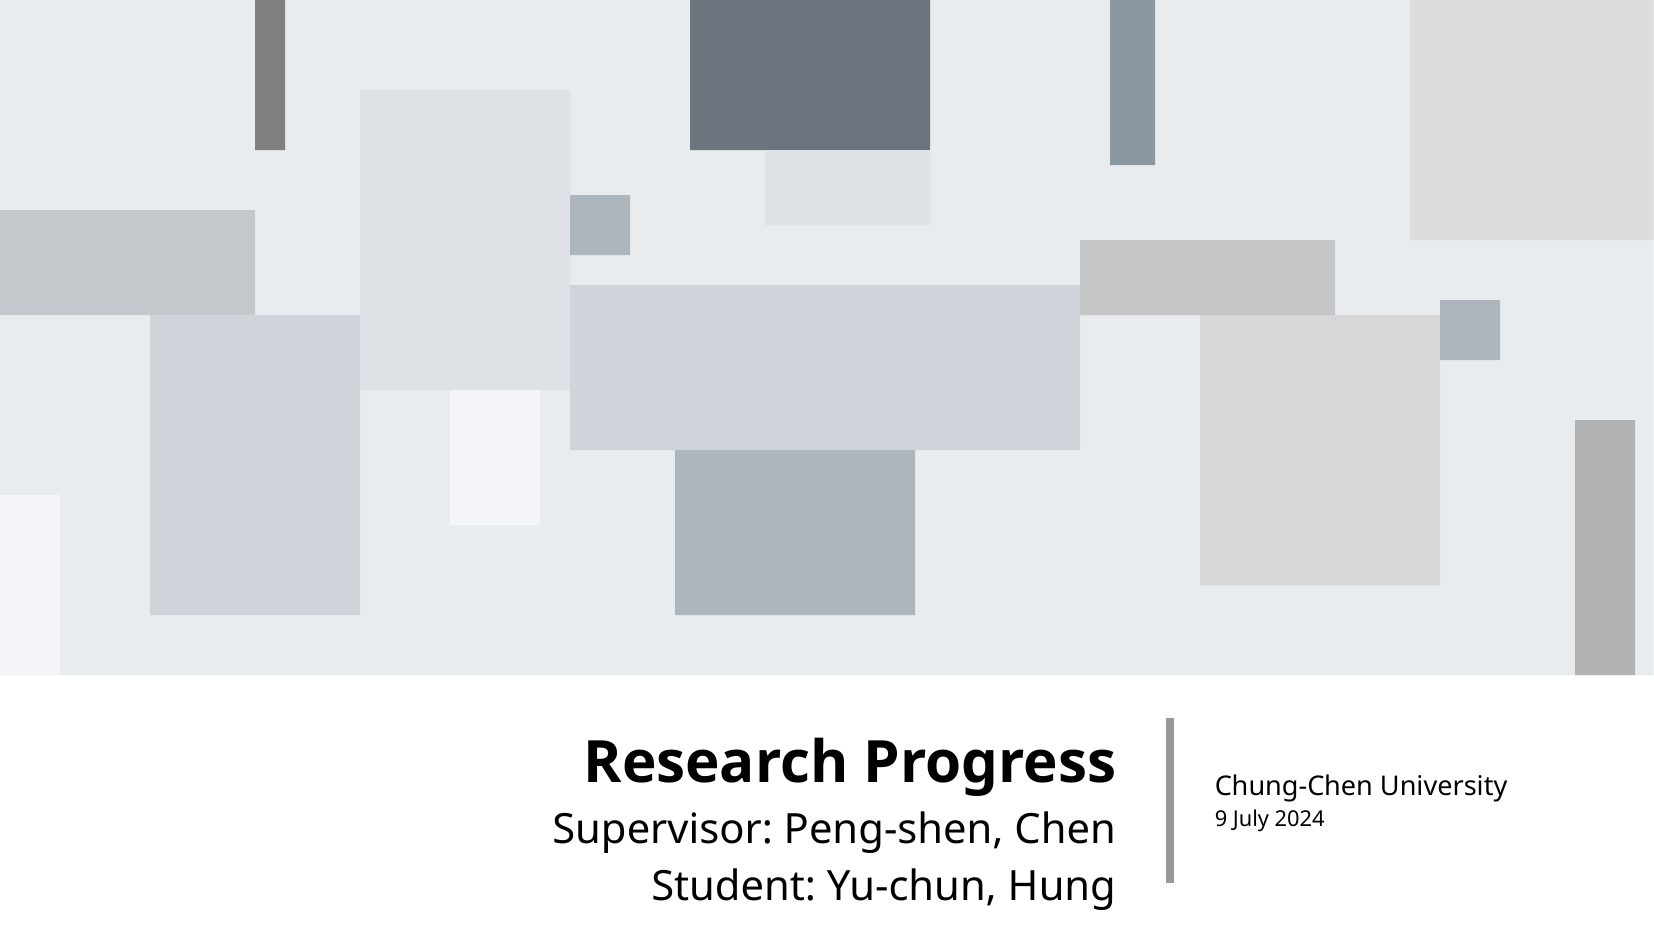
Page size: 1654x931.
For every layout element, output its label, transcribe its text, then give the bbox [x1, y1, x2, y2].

text_box Research Progress Supervisor: Peng-shen, Chen Student: Yu-chun, Hung [525, 712, 1131, 931]
text_box Chung-Chen University 9 July 2024 [1200, 759, 1591, 841]
